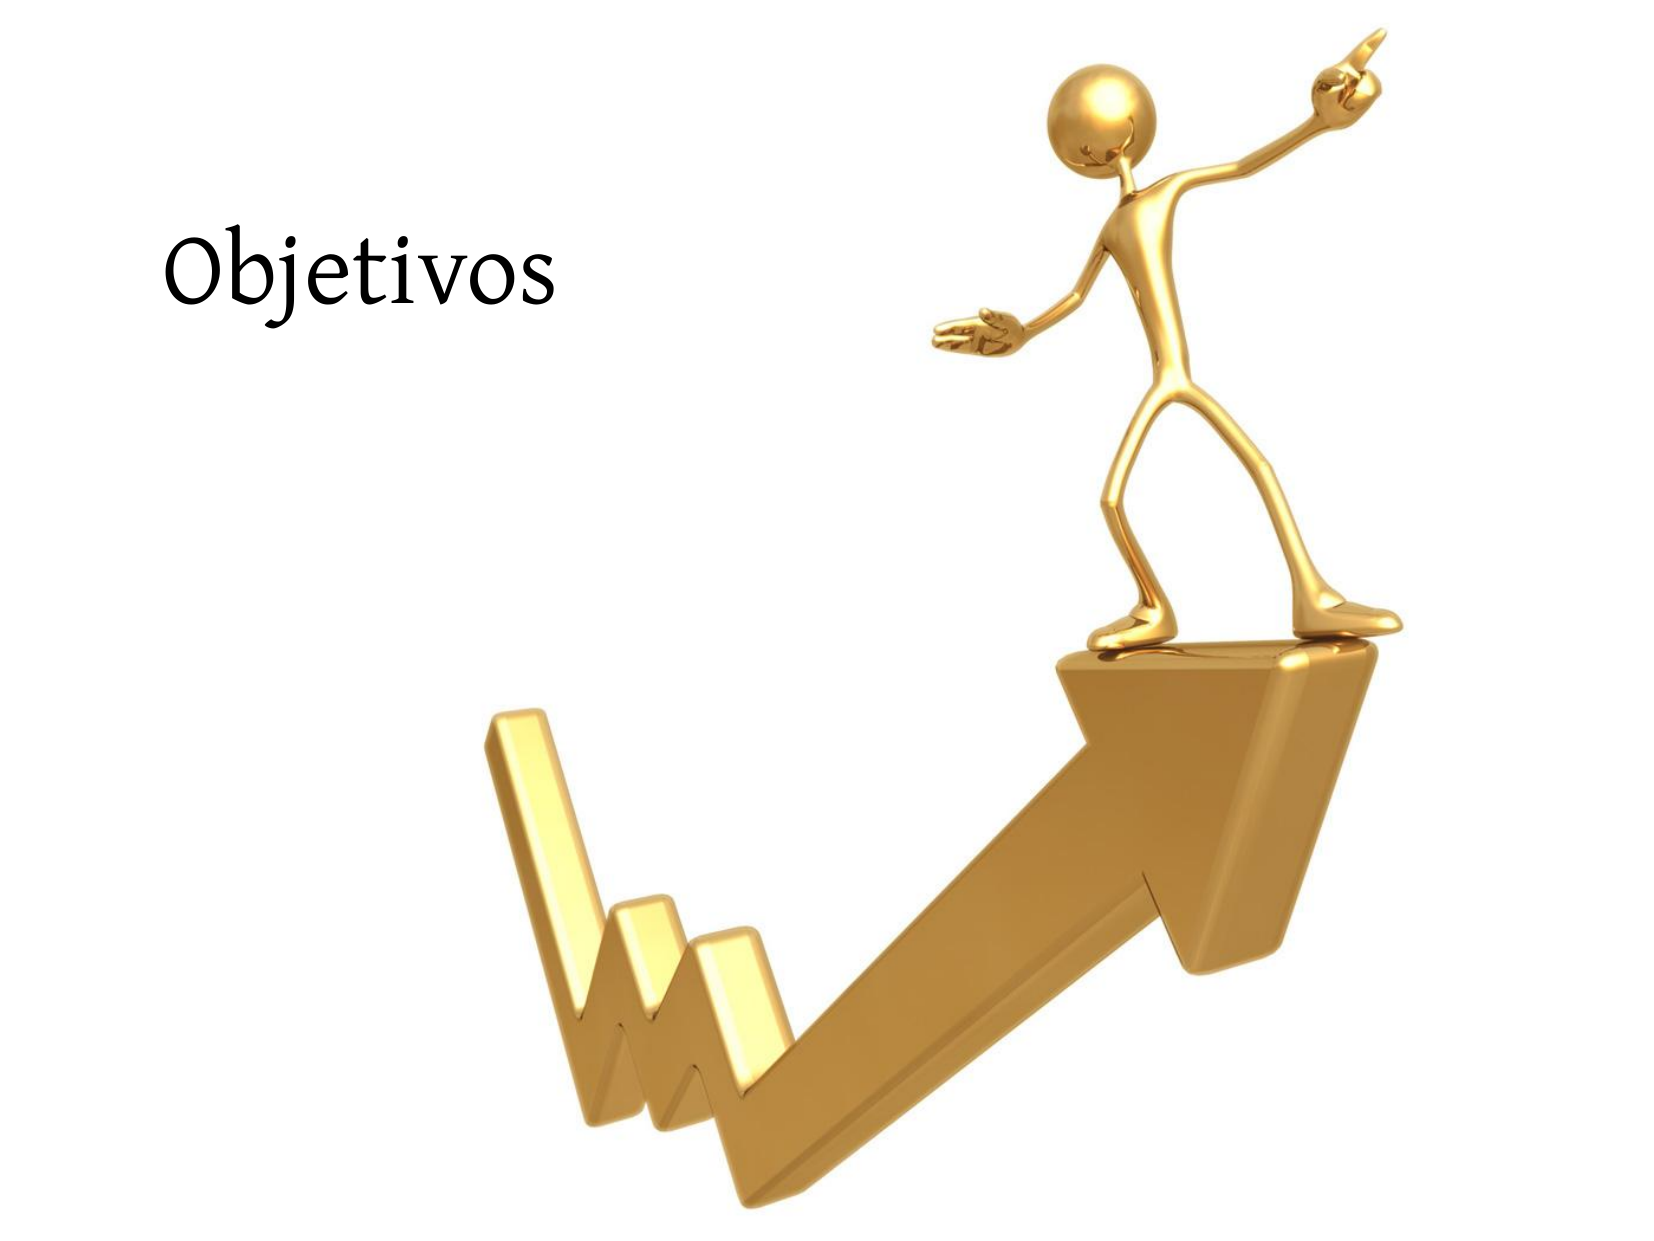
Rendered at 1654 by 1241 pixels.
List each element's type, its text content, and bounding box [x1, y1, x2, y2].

text_box Objetivos [147, 206, 575, 340]
picture [425, 4, 1654, 1241]
